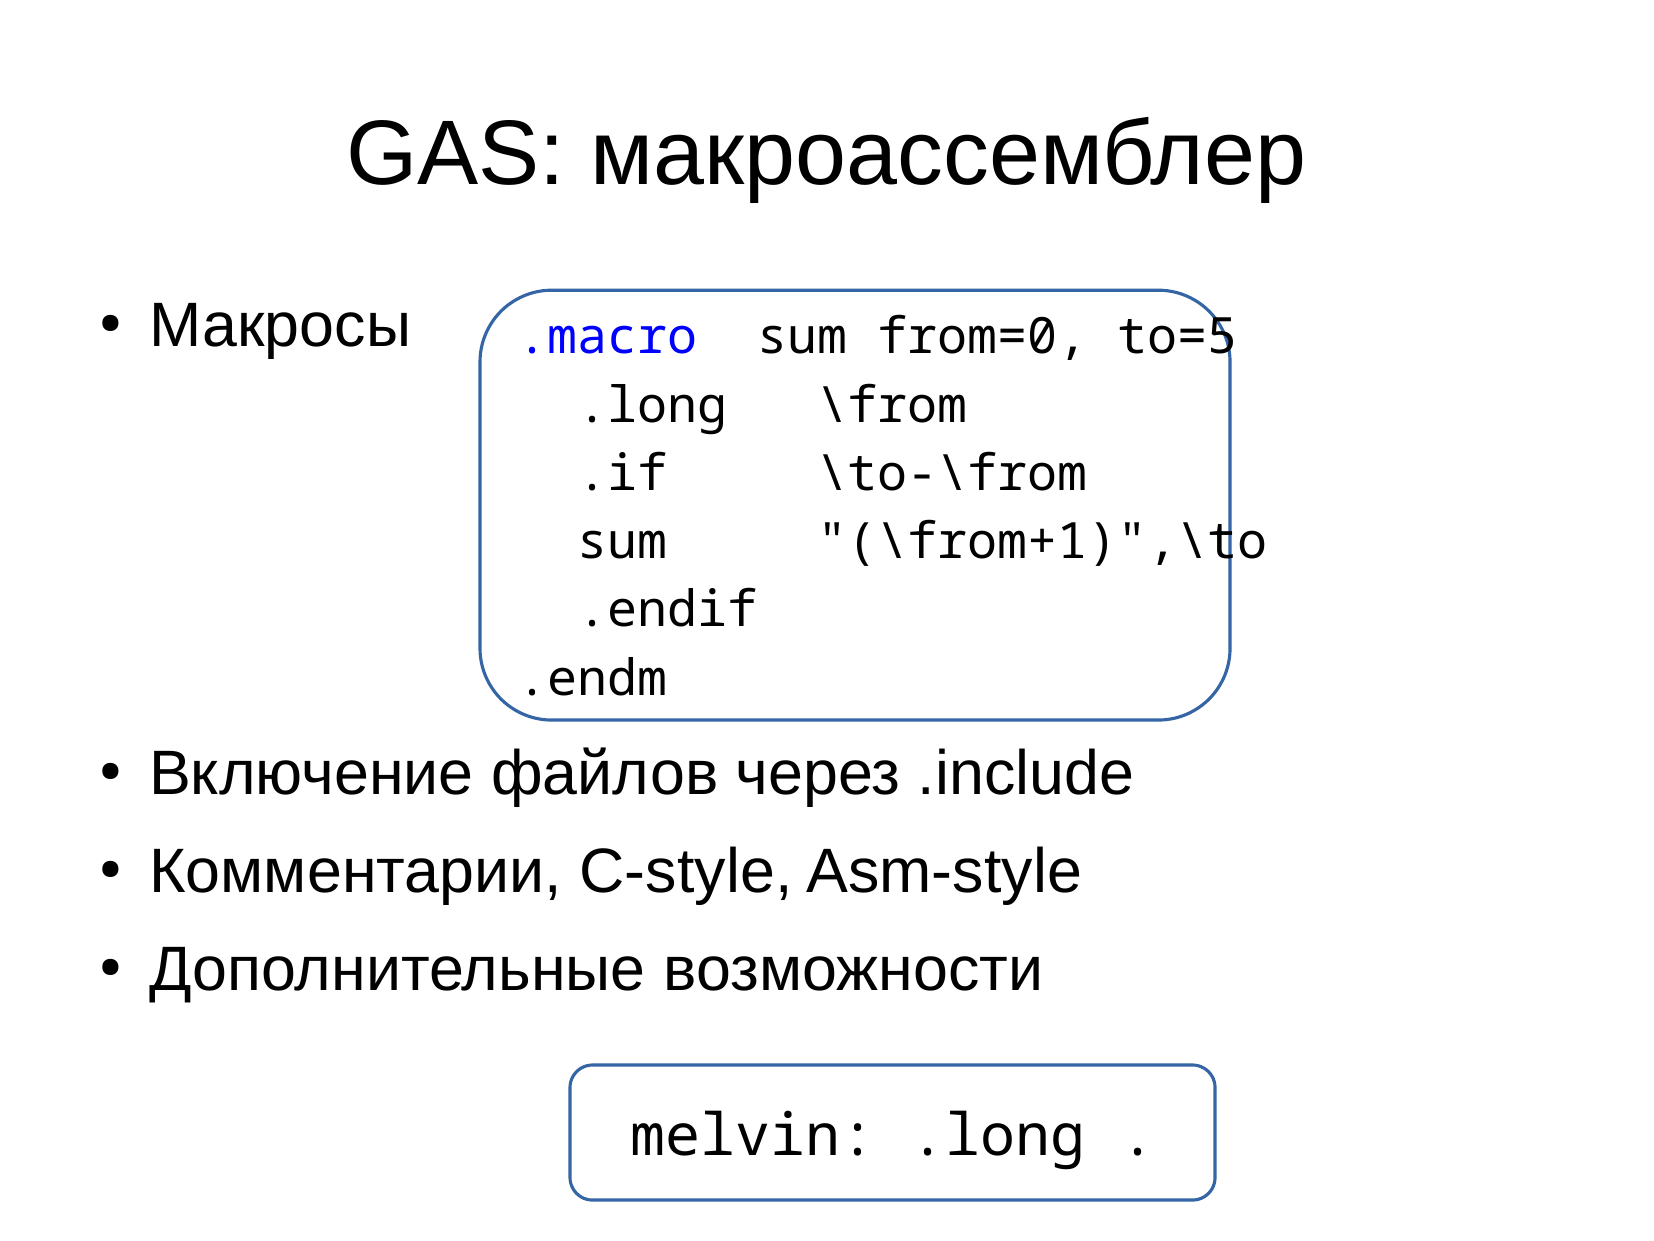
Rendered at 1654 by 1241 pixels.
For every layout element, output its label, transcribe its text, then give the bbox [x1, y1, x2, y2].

text_box melvin: .long . [570, 1065, 1216, 1201]
text_box .macro sum from=0, to=5 .long \from .if \to-\from sum "(\from+1)",\to .endif .endm [480, 290, 1231, 721]
list Макросы Включение файлов через .include Комментарии, C-style, Asm-style Дополнительные возможности [82, 290, 1571, 1010]
title GAS: макроассемблер [82, 49, 1571, 257]
